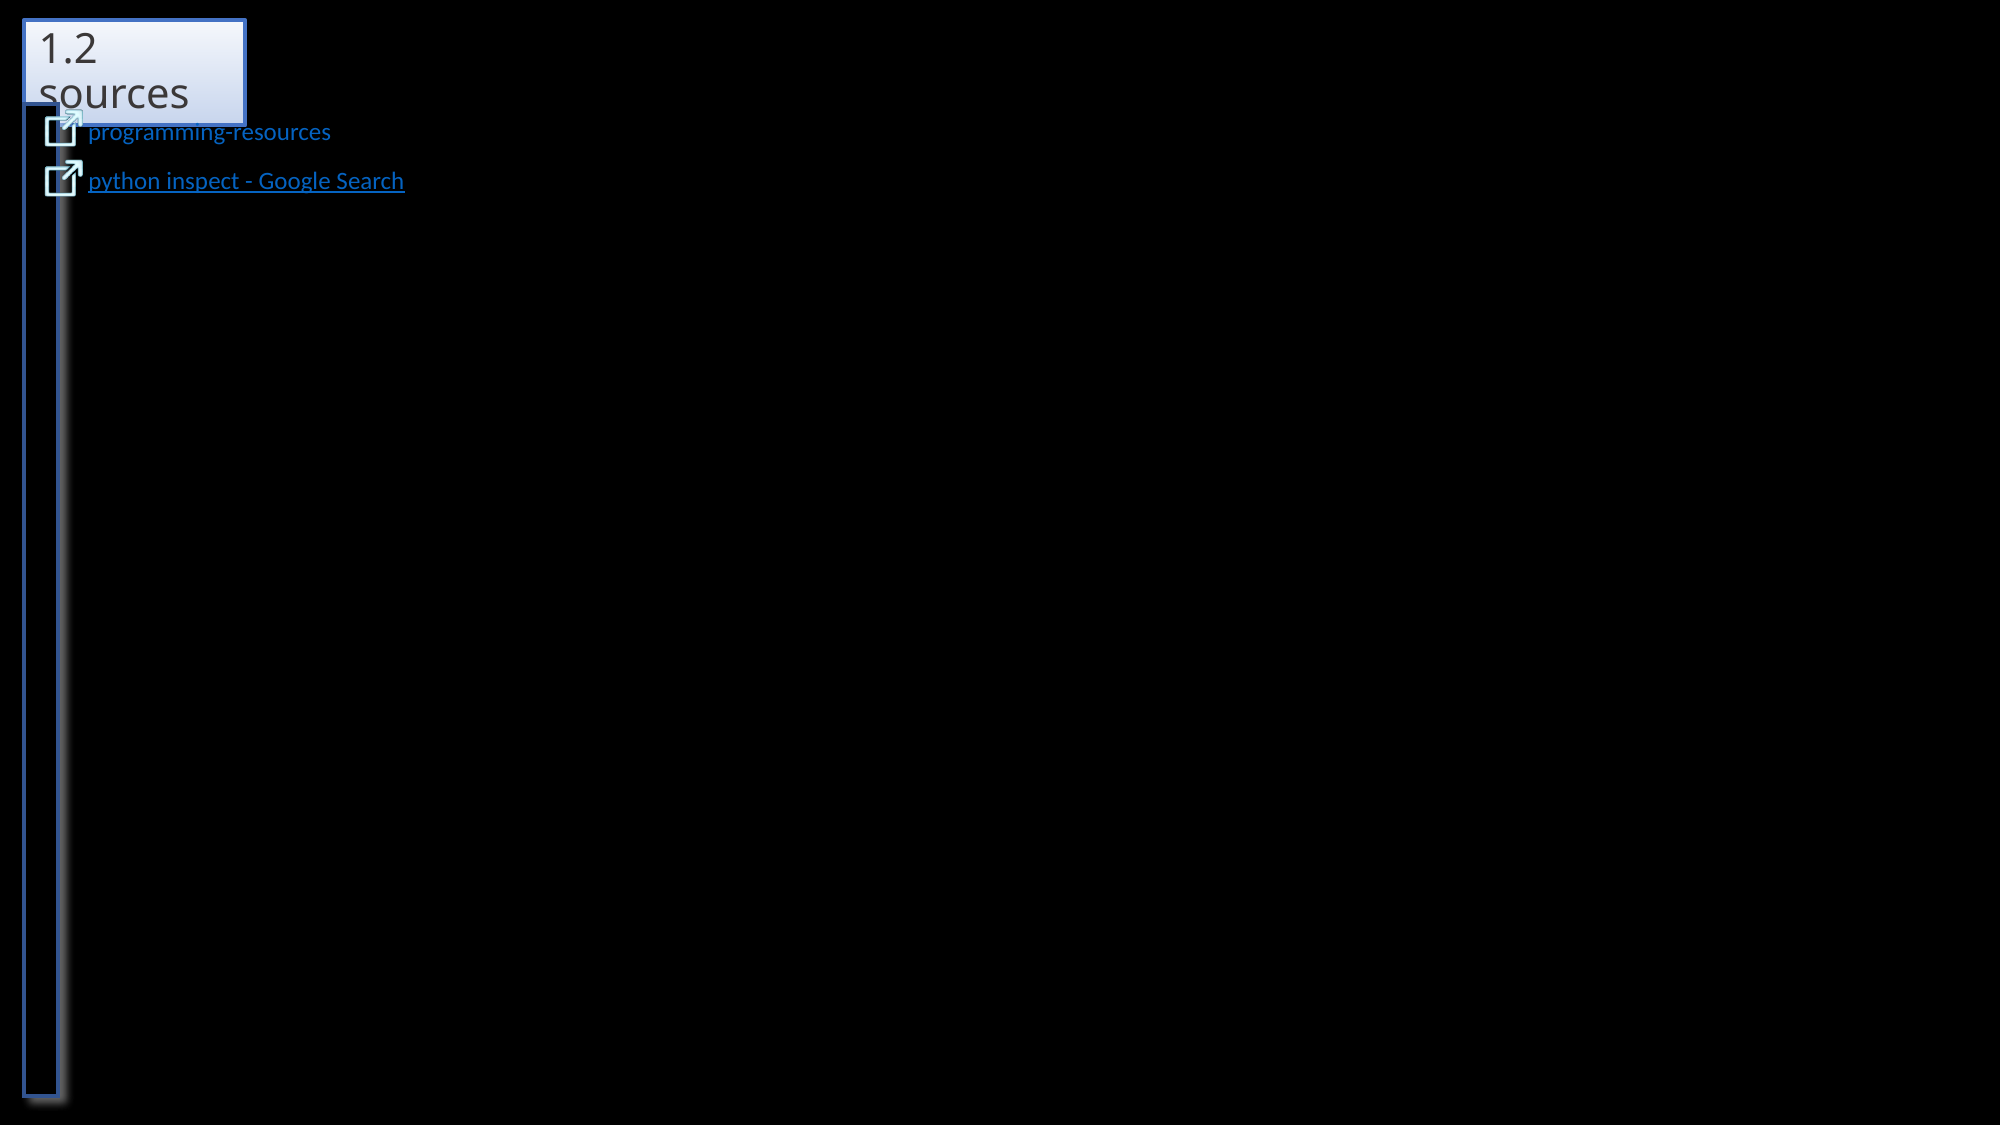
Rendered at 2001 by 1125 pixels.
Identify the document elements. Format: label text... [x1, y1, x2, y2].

text_box [23, 103, 58, 1096]
title 1.2 sources [23, 20, 246, 81]
text_box programming-resources [73, 107, 347, 153]
picture [40, 105, 87, 151]
picture [40, 155, 87, 201]
text_box python inspect - Google Search [73, 157, 420, 202]
